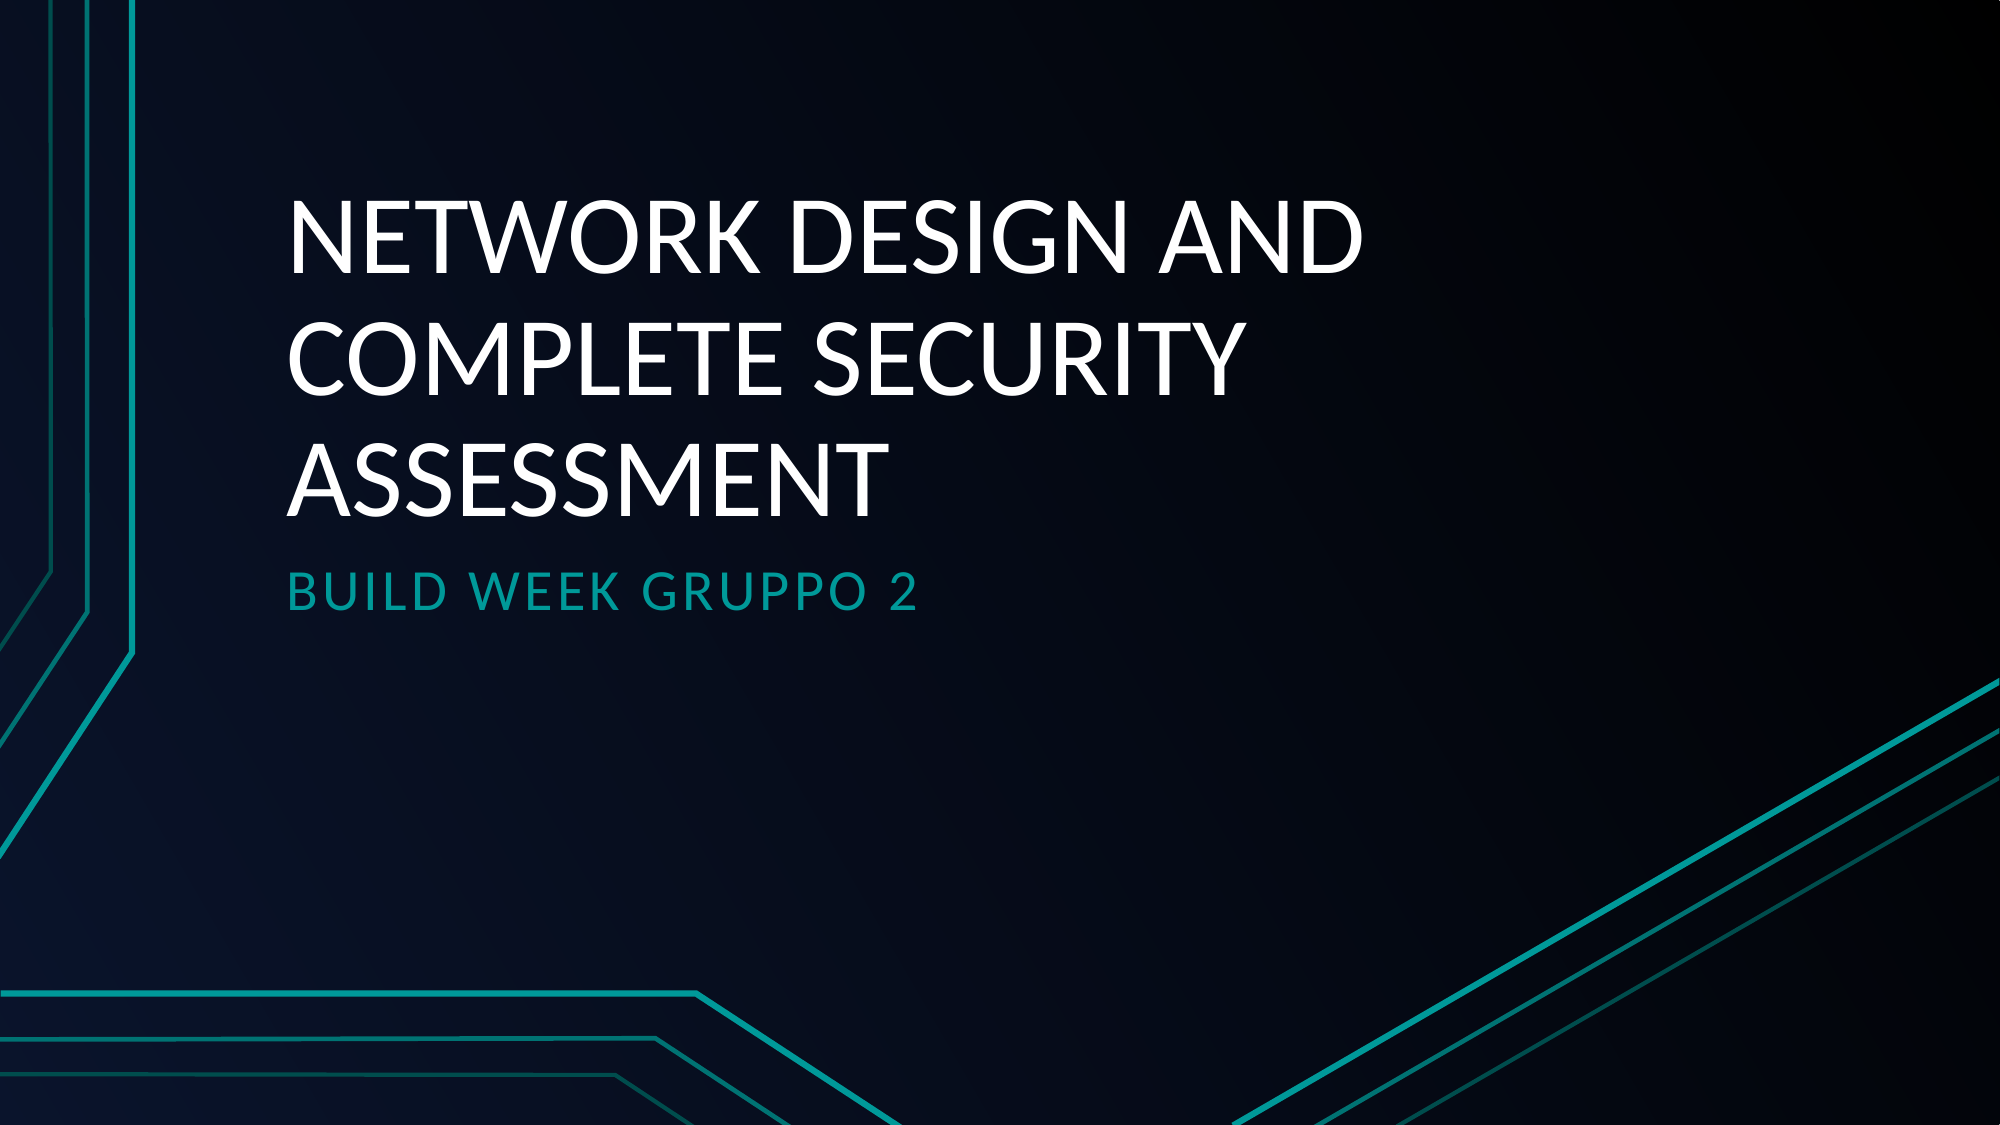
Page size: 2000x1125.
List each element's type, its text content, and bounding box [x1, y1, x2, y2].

title NETWORK DESIGN AND COMPLETE SECURITY ASSESSMENT [266, 78, 1827, 551]
subtitle Build week gruppo 2 [266, 550, 1700, 839]
